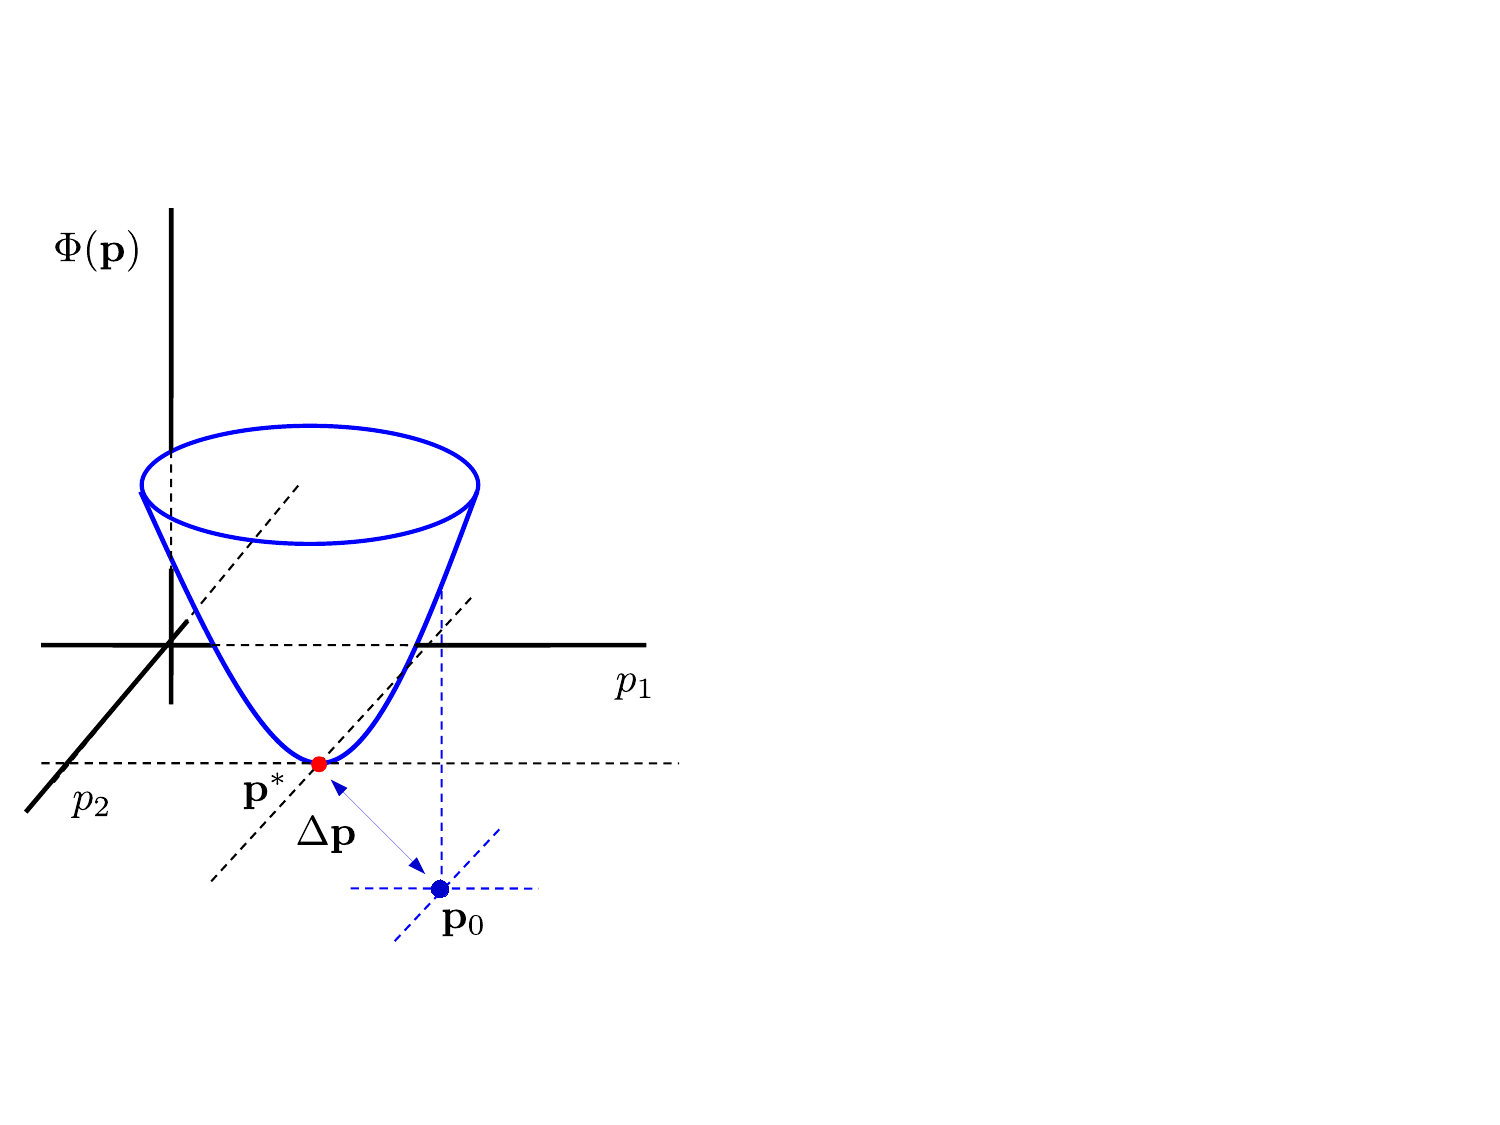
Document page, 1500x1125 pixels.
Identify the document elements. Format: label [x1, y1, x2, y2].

text_box [441, 909, 485, 937]
text_box [431, 879, 449, 898]
text_box [313, 758, 325, 771]
text_box [242, 772, 287, 810]
text_box [614, 673, 654, 700]
text_box [70, 791, 110, 818]
text_box [52, 230, 142, 272]
text_box [295, 814, 357, 853]
